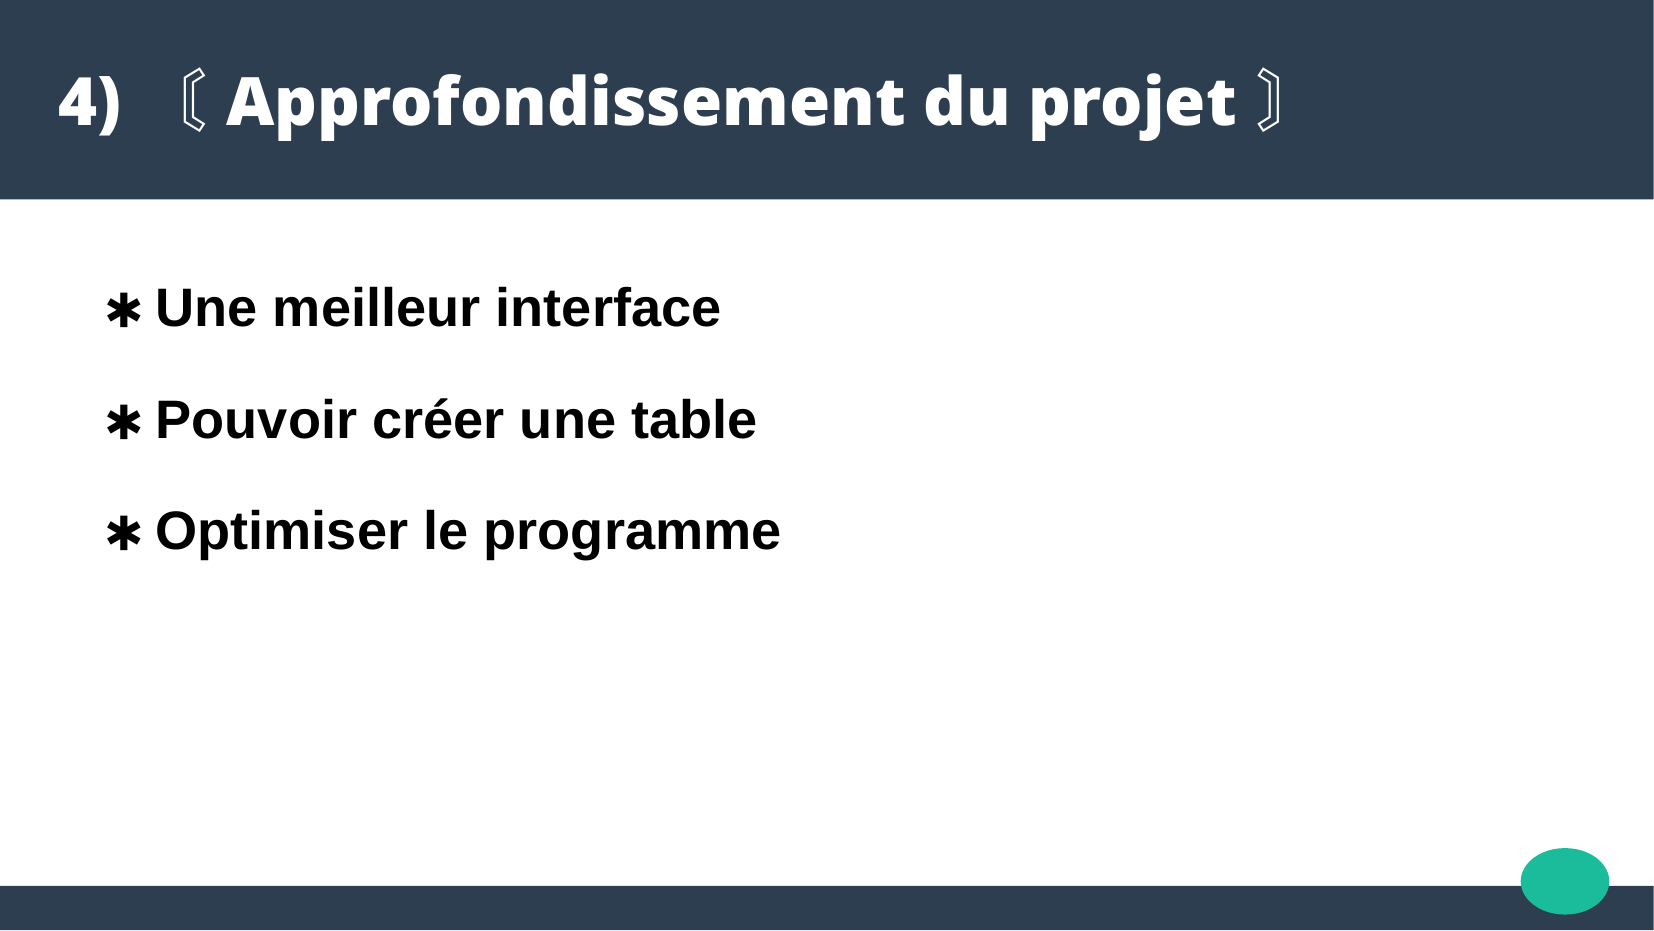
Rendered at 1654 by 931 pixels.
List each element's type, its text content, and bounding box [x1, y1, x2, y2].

title 4)〘Approfondissement du projet〙 [59, 37, 1595, 156]
text_box 🞹 Une meilleur interface 🞹 Pouvoir créer une table 🞹 Optimiser le programme [90, 270, 1276, 661]
